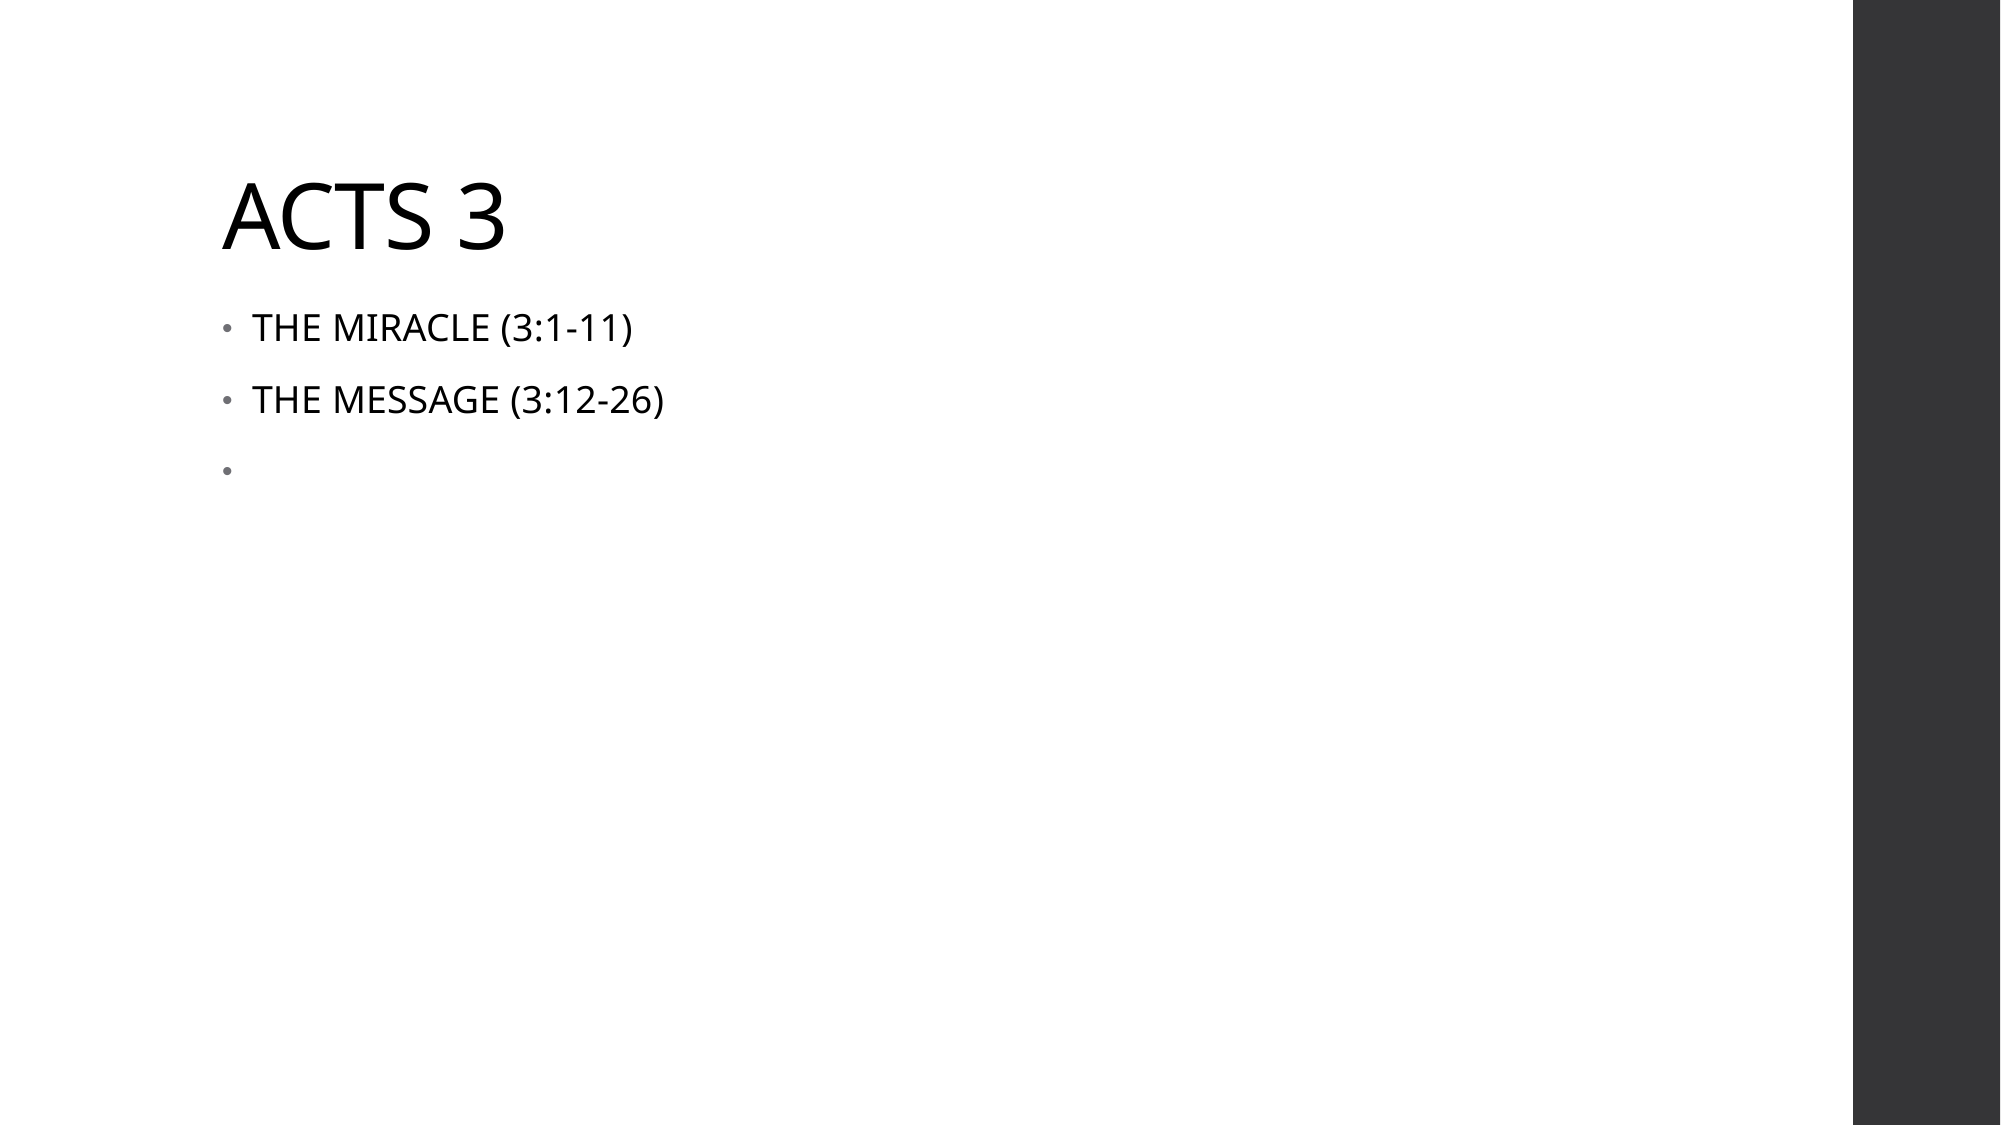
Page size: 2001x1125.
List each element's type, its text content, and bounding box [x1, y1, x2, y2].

title ACTS 3 [206, 60, 1797, 278]
list THE MIRACLE (3:1-11) THE MESSAGE (3:12-26) [206, 299, 1617, 1014]
